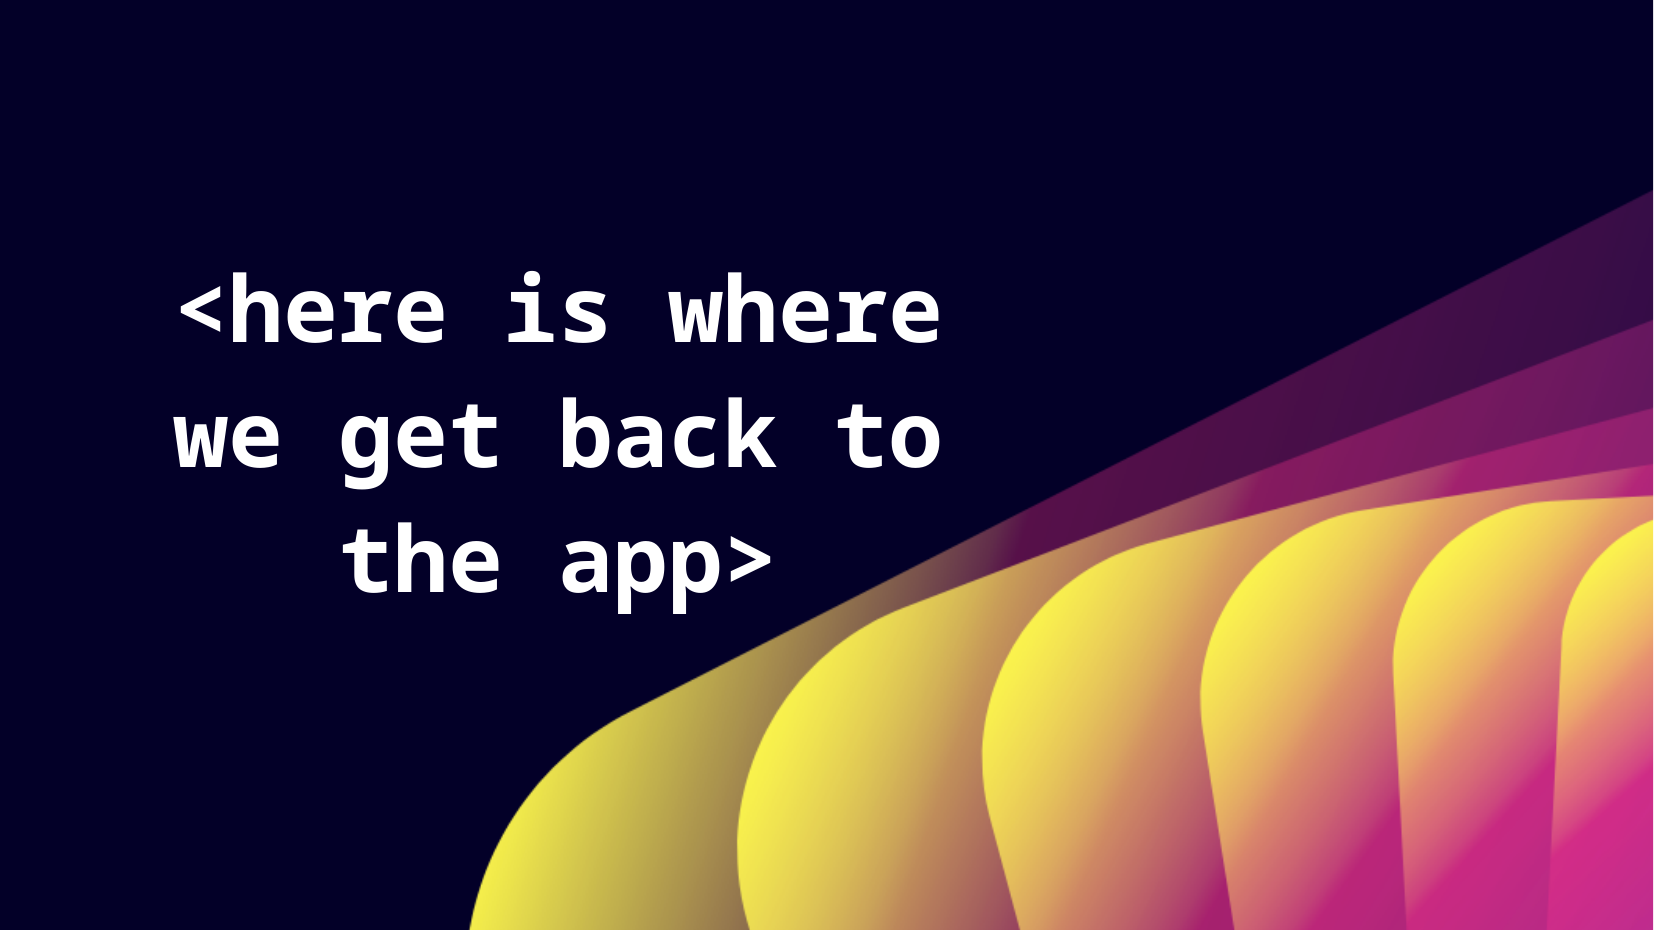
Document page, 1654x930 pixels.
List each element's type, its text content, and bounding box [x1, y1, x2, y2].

picture [0, 0, 1654, 930]
title <here is where we get back to the app> [150, 262, 968, 601]
